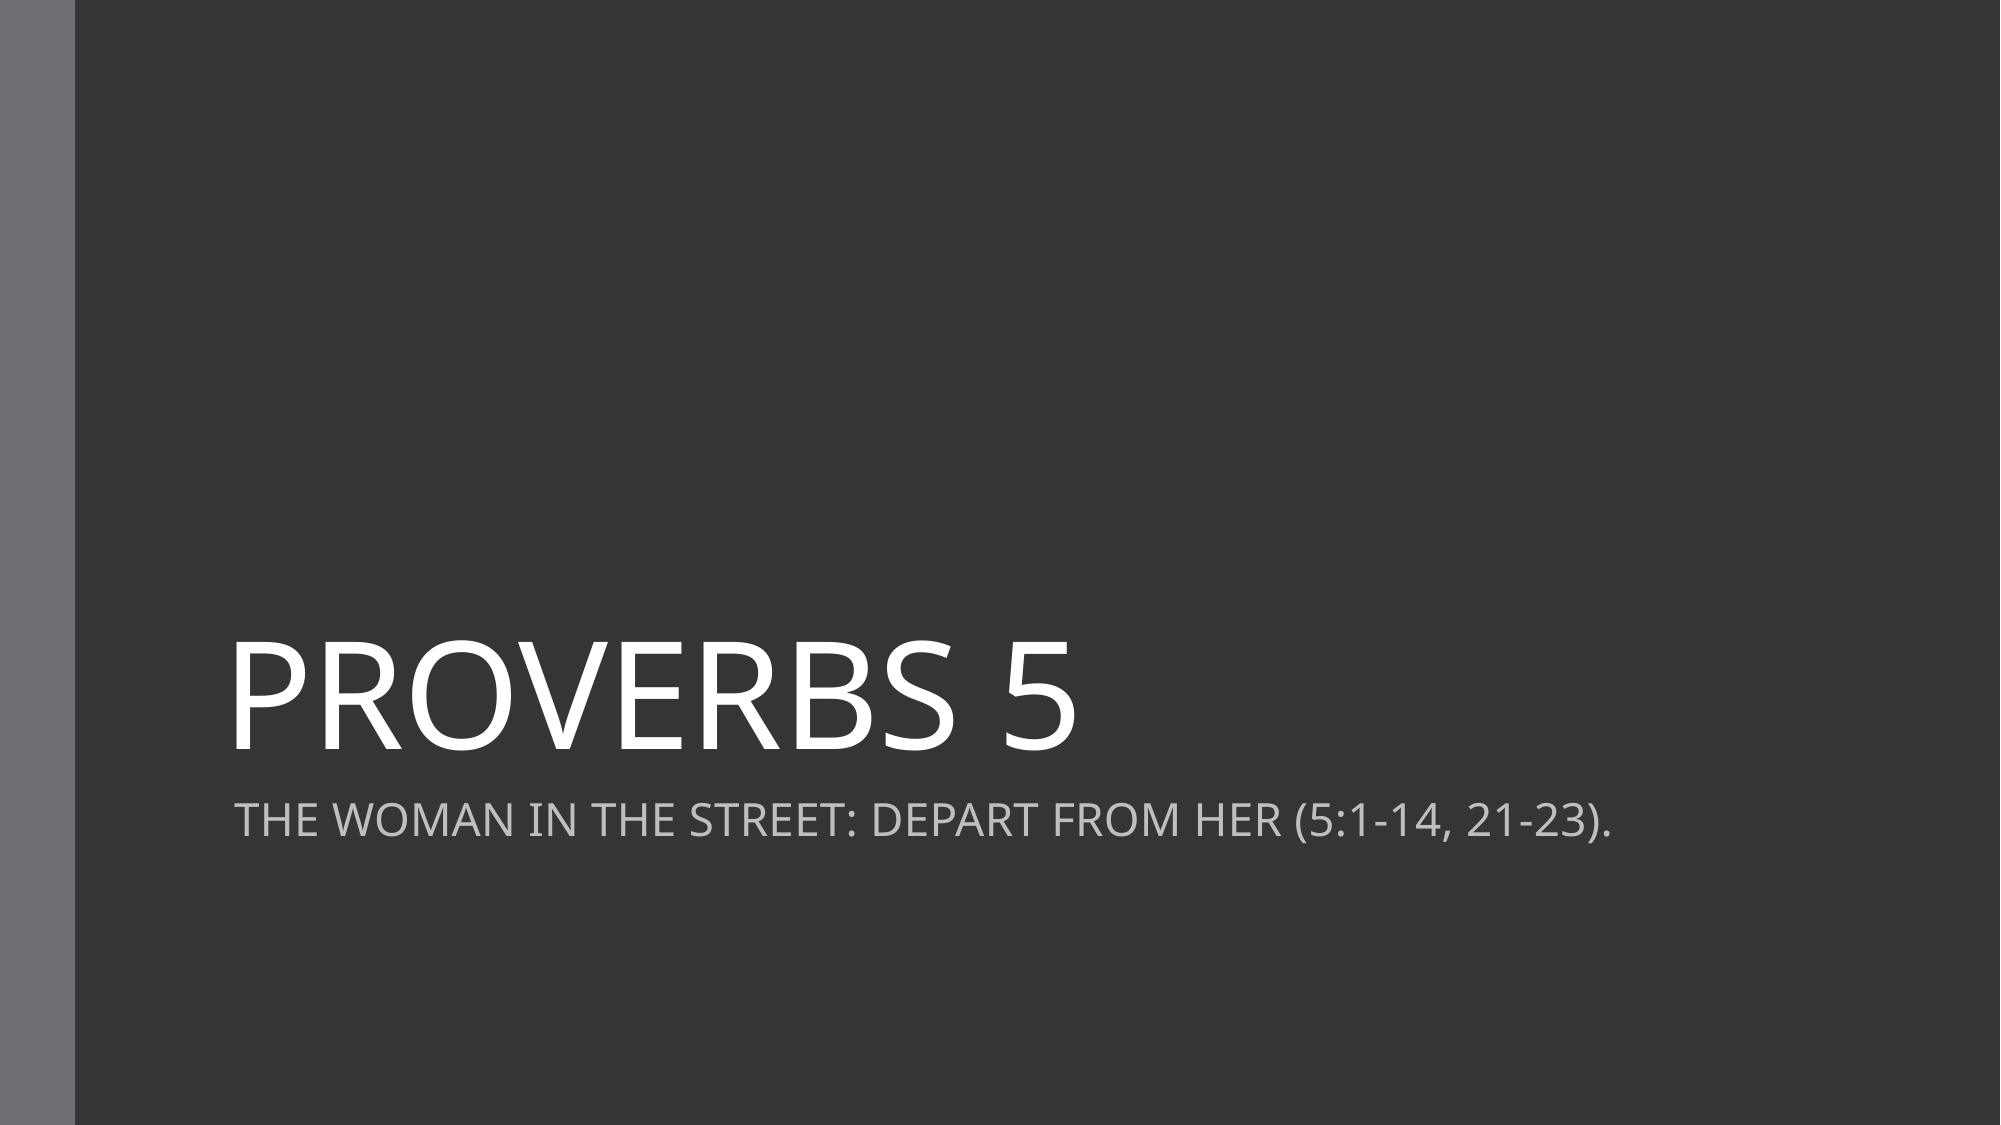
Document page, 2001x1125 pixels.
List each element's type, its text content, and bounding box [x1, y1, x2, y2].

title PROVERBS 5 [206, 124, 1752, 787]
subtitle THE WOMAN IN THE STREET: DEPART FROM HER (5:1-14, 21-23). [206, 787, 1752, 1066]
